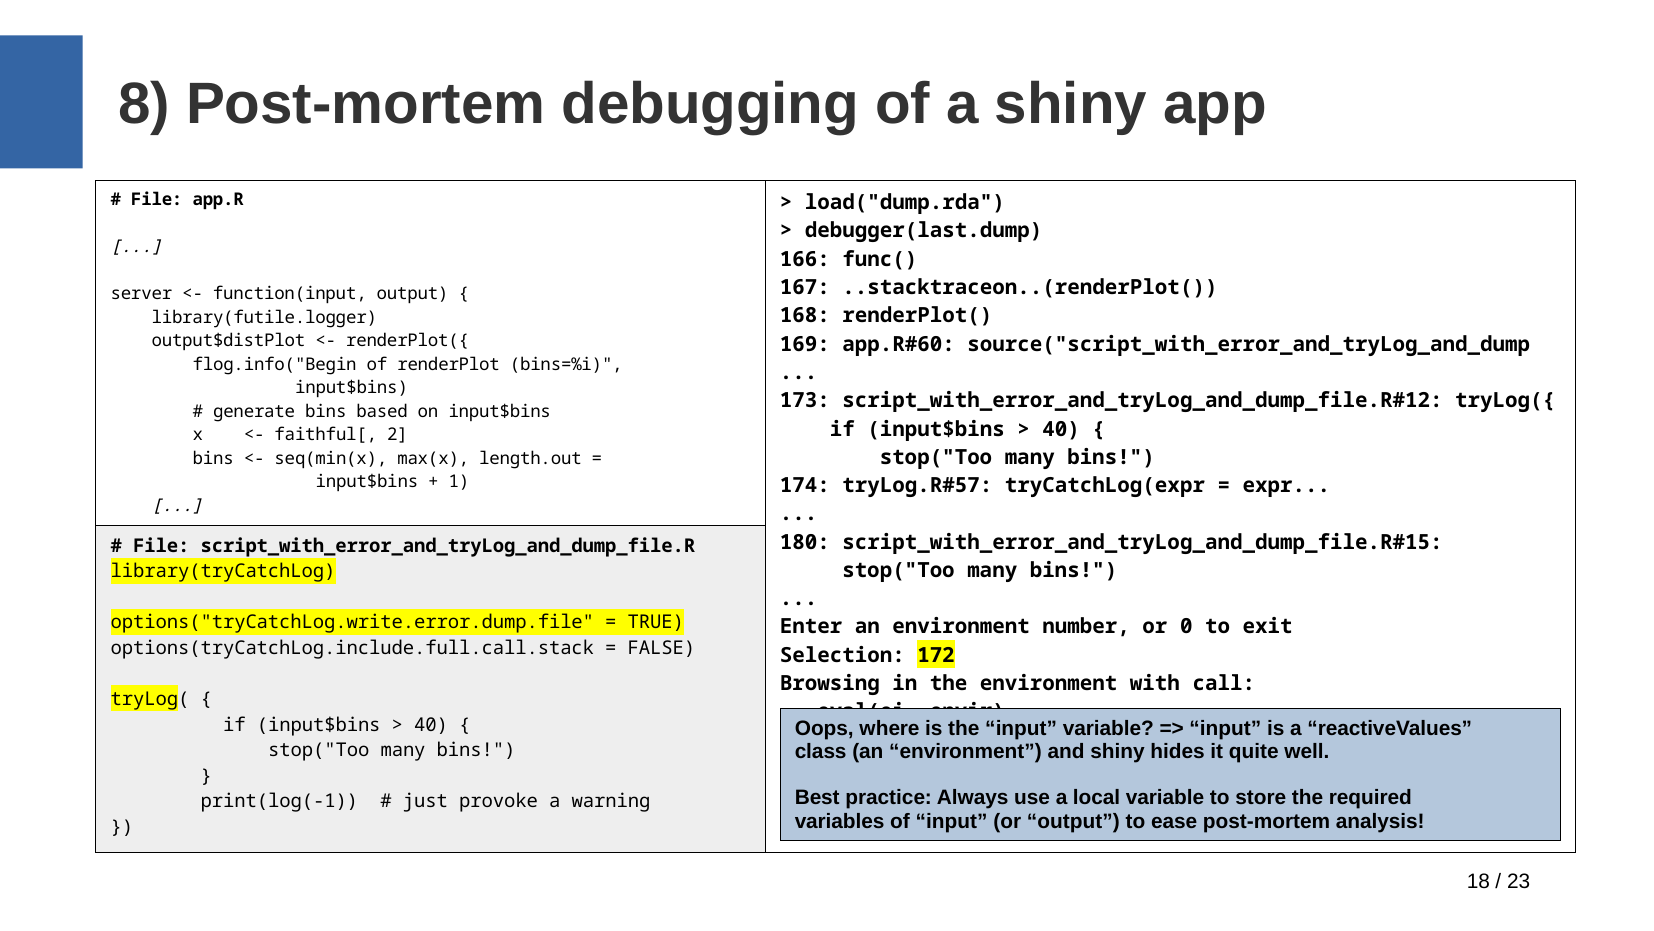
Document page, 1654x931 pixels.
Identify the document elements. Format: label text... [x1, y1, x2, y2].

text_box Oops, where is the “input” variable? => “input” is a “reactiveValues” class (an “environment”) and shiny hides it quite well. Best practice: Always use a local variable to store the required variables of “input” (or “output”) to ease post-mortem analysis! [780, 708, 1561, 841]
text_box > load("dump.rda") > debugger(last.dump) 166: func() 167: ..stacktraceon..(renderPlot()) 168: renderPlot() 169: app.R#60: source("script_with_error_and_tryLog_and_dump ... 173: script_with_error_and_tryLog_and_dump_file.R#12: tryLog({ if (input$bins > 40) { stop("Too many bins!") 174: tryLog.R#57: tryCatchLog(expr = expr... ... 180: script_with_error_and_tryLog_and_dump_file.R#15: stop("Too many bins!") ... Enter an environment number, or 0 to exit Selection: 172 Browsing in the environment with call: eval(ei, envir) Called from: debugger.look(ind) Browse[1]> ls() [1] "bins" "x" [765, 180, 1576, 853]
title 8) Post-mortem debugging of a shiny app [118, 37, 1621, 169]
text_box # File: script_with_error_and_tryLog_and_dump_file.R library(tryCatchLog) options("tryCatchLog.write.error.dump.file" = TRUE) options(tryCatchLog.include.full.call.stack = FALSE) tryLog( { if (input$bins > 40) { stop("Too many bins!") } print(log(-1)) # just provoke a warning }) [95, 525, 765, 853]
text_box # File: app.R [...] server <- function(input, output) { library(futile.logger) output$distPlot <- renderPlot({ flog.info("Begin of renderPlot (bins=%i)", input$bins) # generate bins based on input$bins x <- faithful[, 2] bins <- seq(min(x), max(x), length.out = input$bins + 1) [...] [95, 180, 765, 525]
